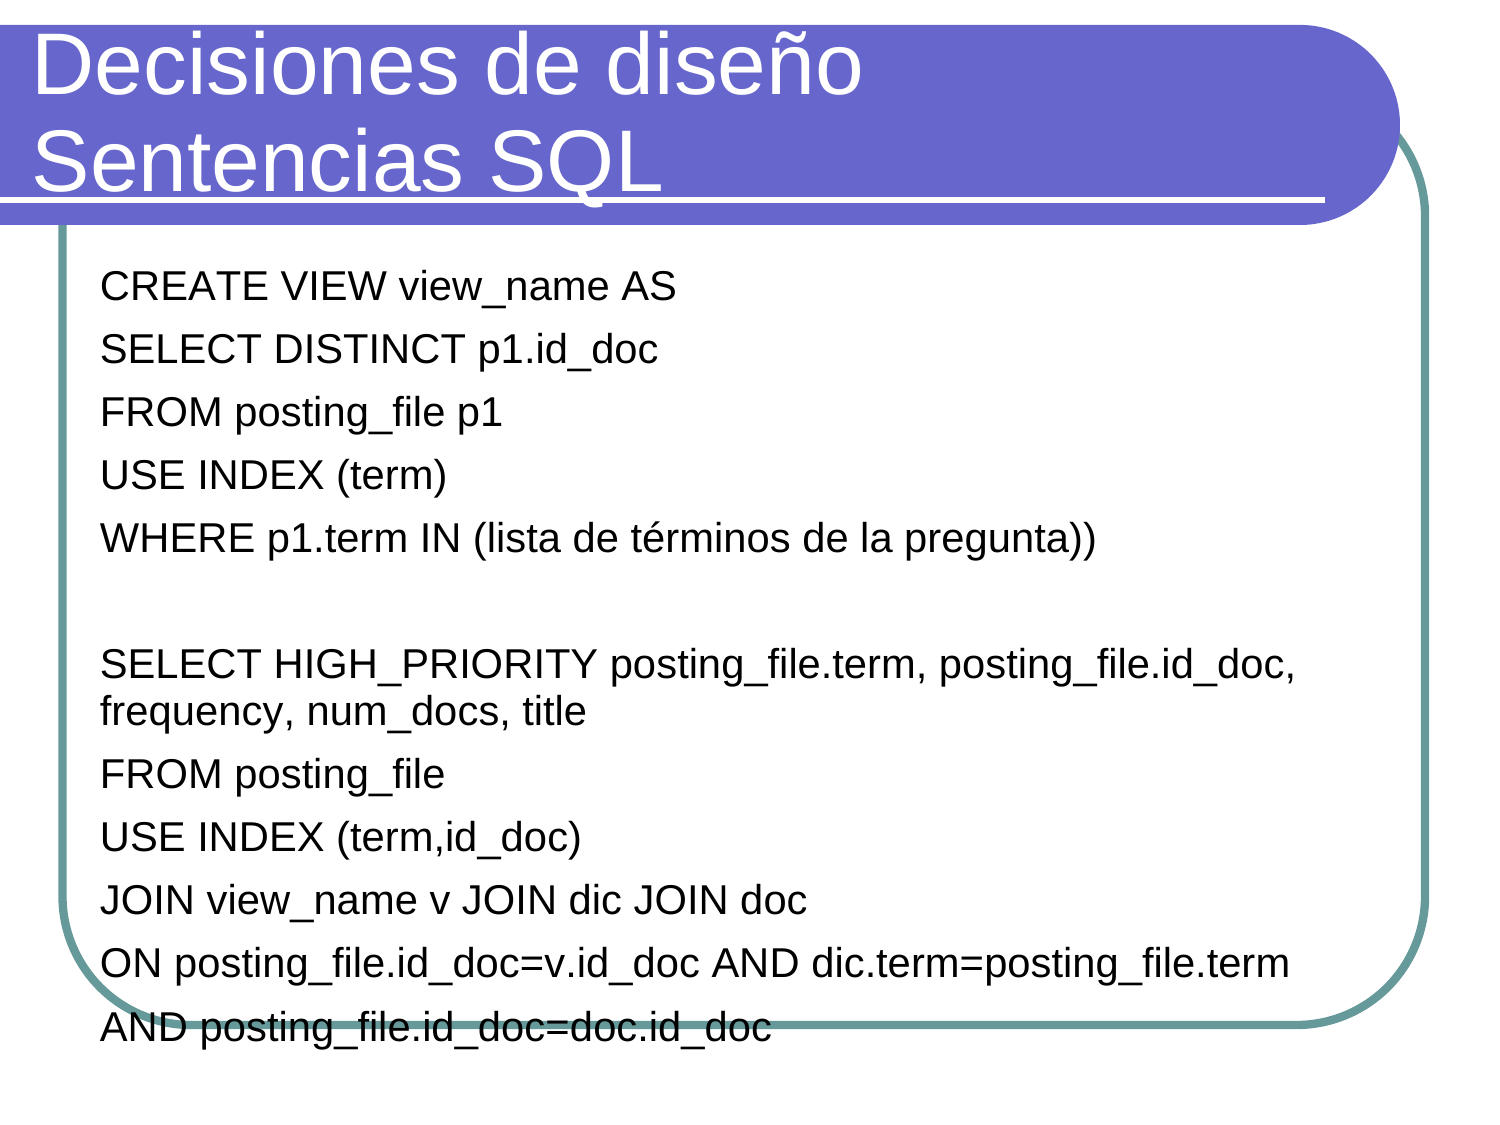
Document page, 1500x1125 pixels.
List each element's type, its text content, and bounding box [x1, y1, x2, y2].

title Decisiones de diseño Sentencias SQL [31, 7, 1347, 218]
list CREATE VIEW view_name AS SELECT DISTINCT p1.id_doc FROM posting_file p1 USE INDEX (term) WHERE p1.term IN (lista de términos de la pregunta)) SELECT HIGH_PRIORITY posting_file.term, posting_file.id_doc, frequency, num_docs, title FROM posting_file USE INDEX (term,id_doc) JOIN view_name v JOIN dic JOIN doc ON posting_file.id_doc=v.id_doc AND dic.term=posting_file.term AND posting_file.id_doc=doc.id_doc [99, 262, 1401, 1050]
